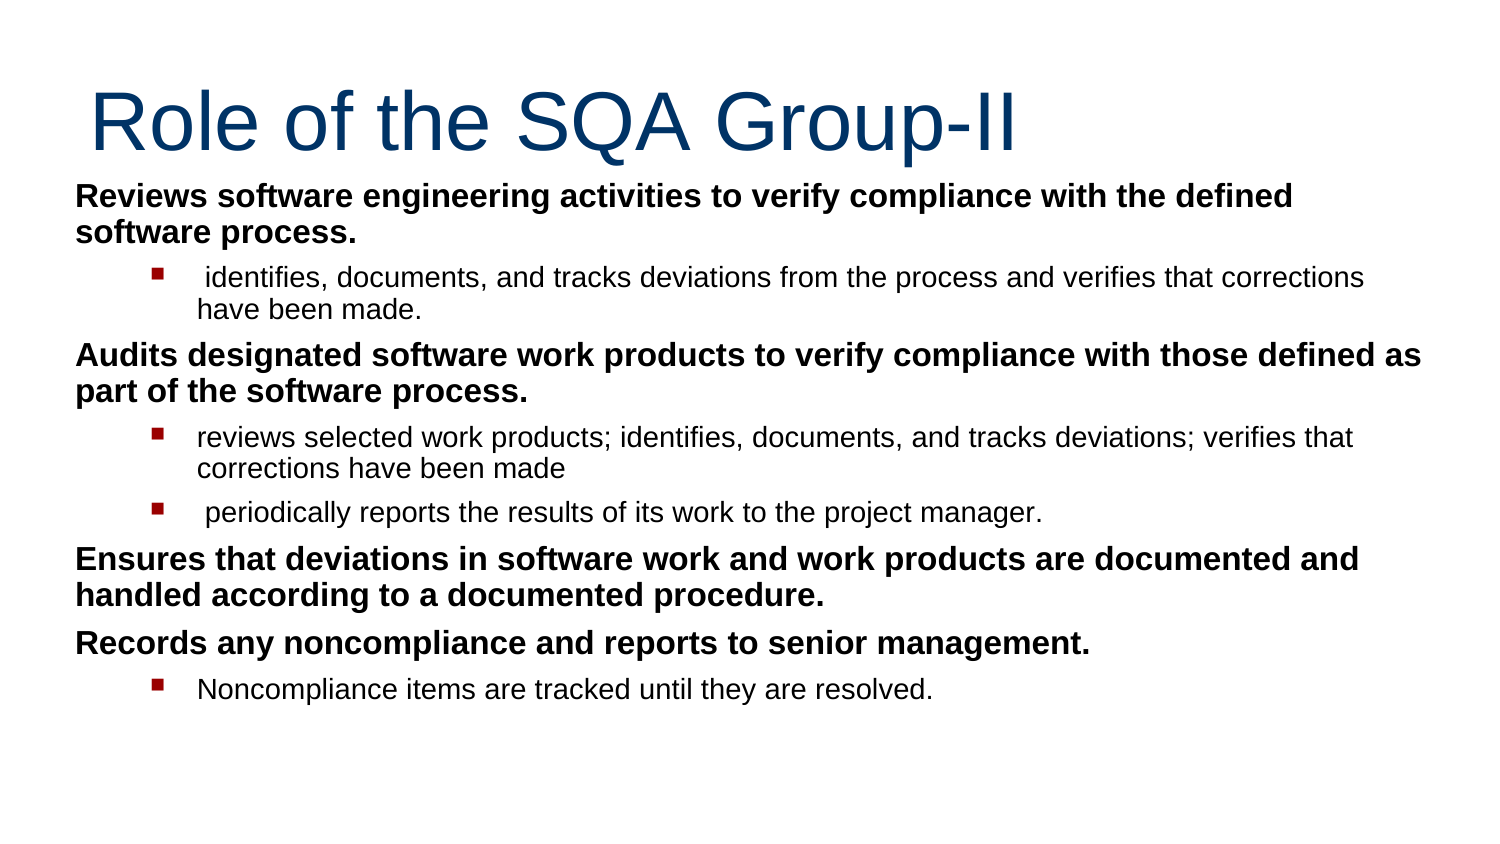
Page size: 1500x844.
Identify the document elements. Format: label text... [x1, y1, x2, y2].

title Role of the SQA Group-II [75, 33, 1425, 175]
subtitle Reviews software engineering activities to verify compliance with the defined software process. identifies, documents, and tracks deviations from the process and verifies that corrections have been made. Audits designated software work products to verify compliance with those defined as part of the software process. reviews selected work products; identifies, documents, and tracks deviations; verifies that corrections have been made periodically reports the results of its work to the project manager. Ensures that deviations in software work and work products are documented and handled according to a documented procedure. Records any noncompliance and reports to senior management. Noncompliance items are tracked until they are resolved. [75, 178, 1425, 706]
